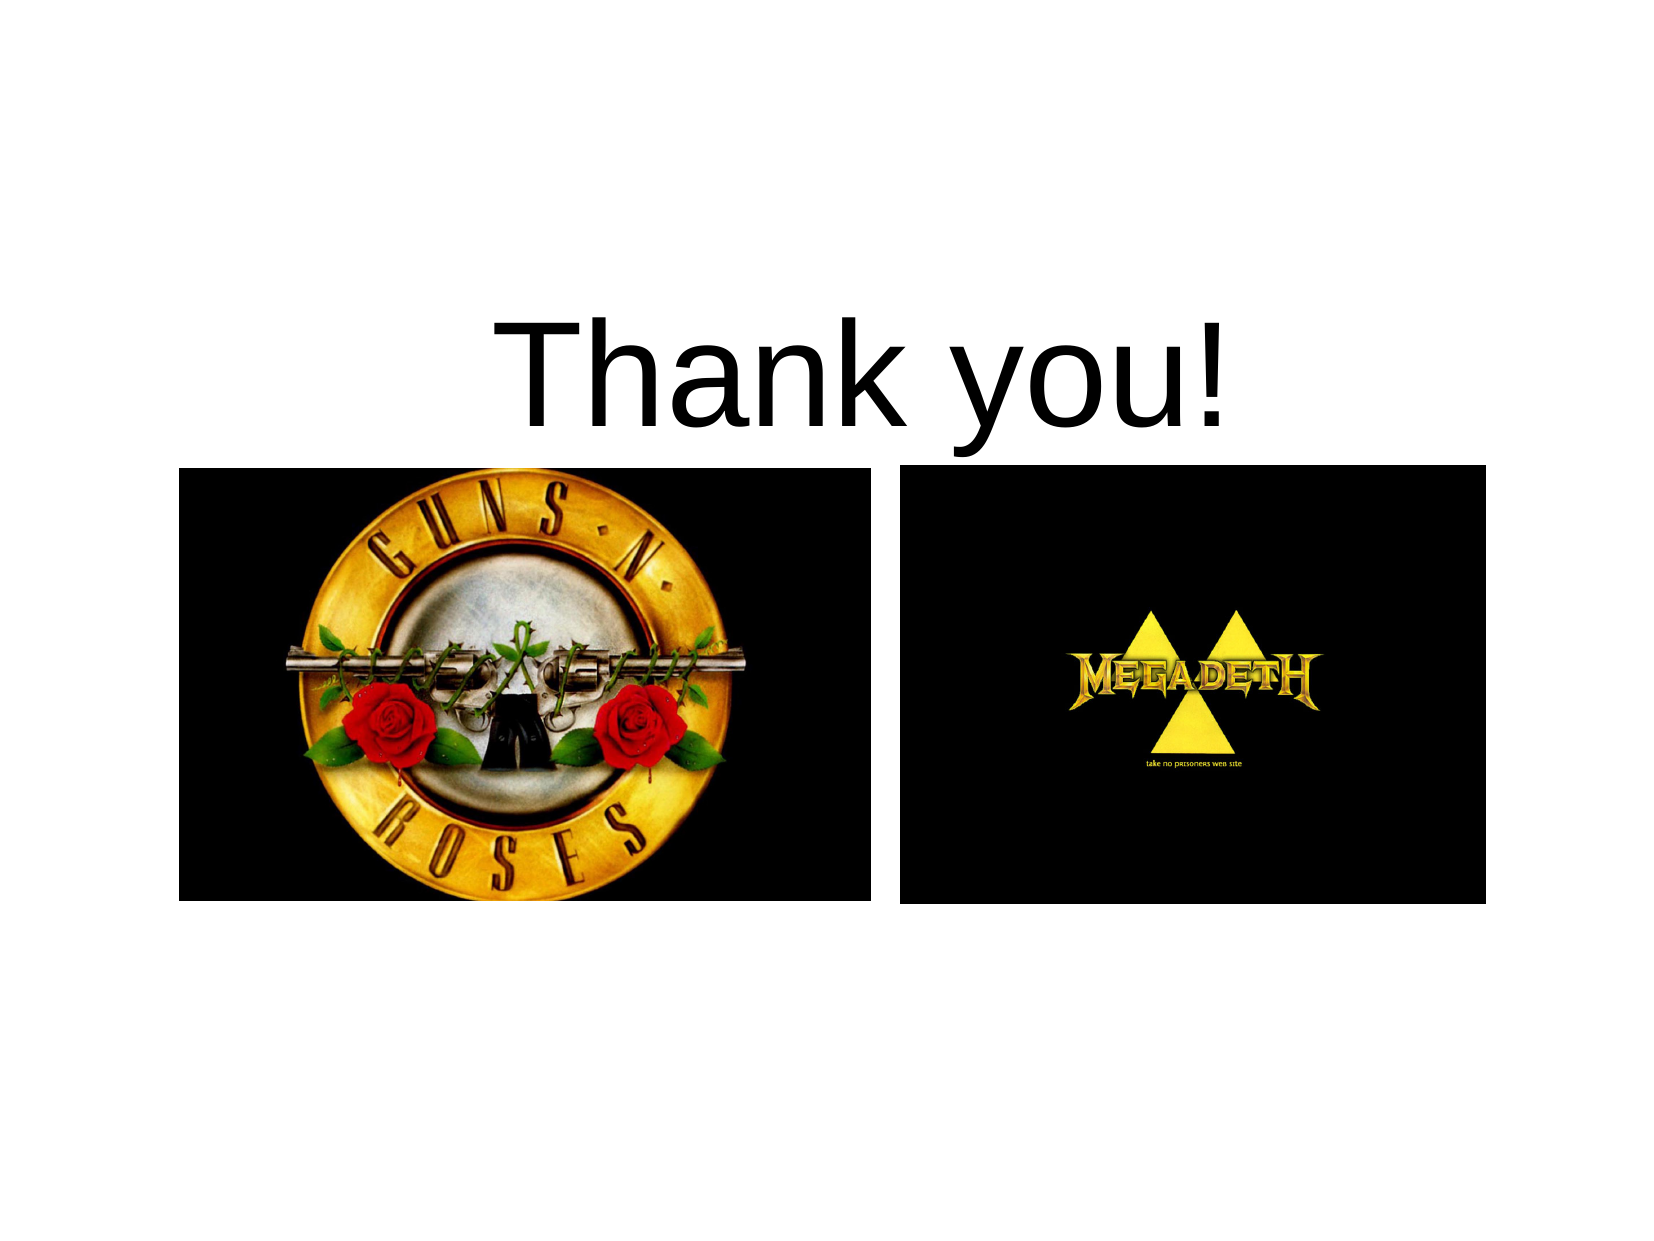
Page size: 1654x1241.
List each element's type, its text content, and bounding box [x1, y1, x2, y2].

list Thank you! [82, 290, 1571, 1010]
picture [179, 468, 871, 901]
picture [900, 465, 1486, 904]
